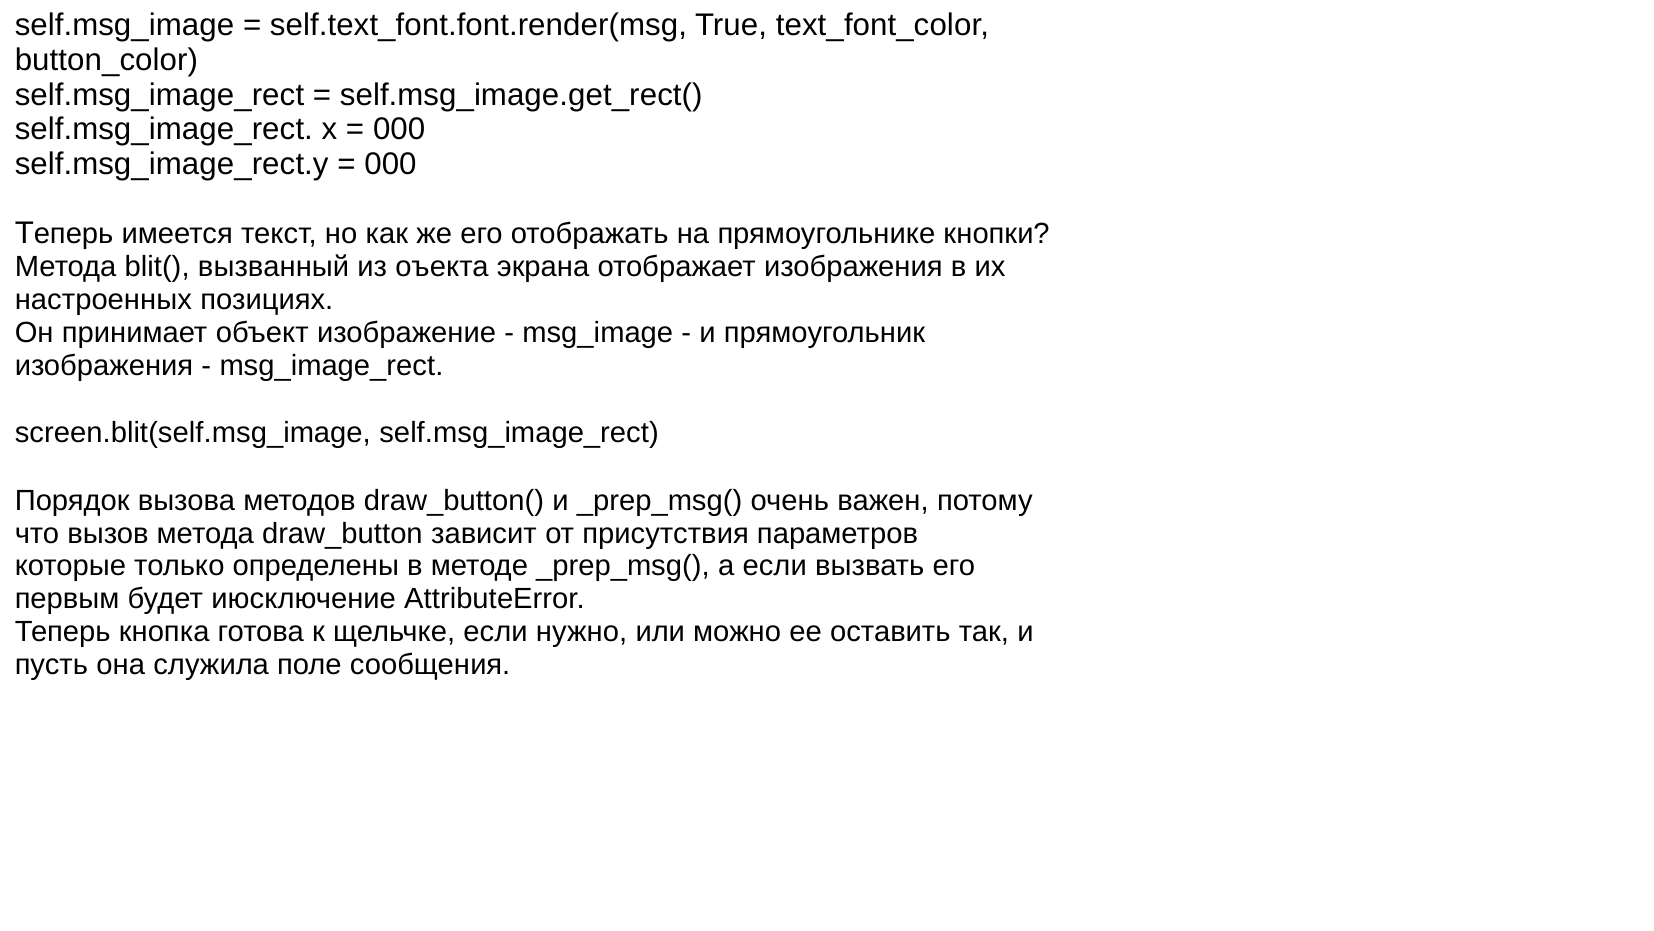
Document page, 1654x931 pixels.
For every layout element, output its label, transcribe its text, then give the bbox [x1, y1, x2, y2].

text_box self.msg_image = self.text_font.font.render(msg, True, text_font_color, button_color) self.msg_image_rect = self.msg_image.get_rect() self.msg_image_rect. x = 000 self.msg_image_rect.y = 000 Теперь имеется текст, но как же его отображать на прямоугольнике кнопки? Метода blit(), вызванный из оъекта экрана отображает изображения в их настроенных позициях. Он принимает объект изображение - msg_image - и прямоугольник изображения - msg_image_rect. screen.blit(self.msg_image, self.msg_image_rect) Порядок вызова методов draw_button() и _prep_msg() очень важен, потому что вызов метода draw_button зависит от присутствия параметров которые только определены в методе _prep_msg(), а если вызвать его первым будет июсключение AttributeError. Теперь кнопка готова к щельчке, если нужно, или можно ее оставить так, и пусть она служила поле сообщения. [0, 0, 1093, 916]
